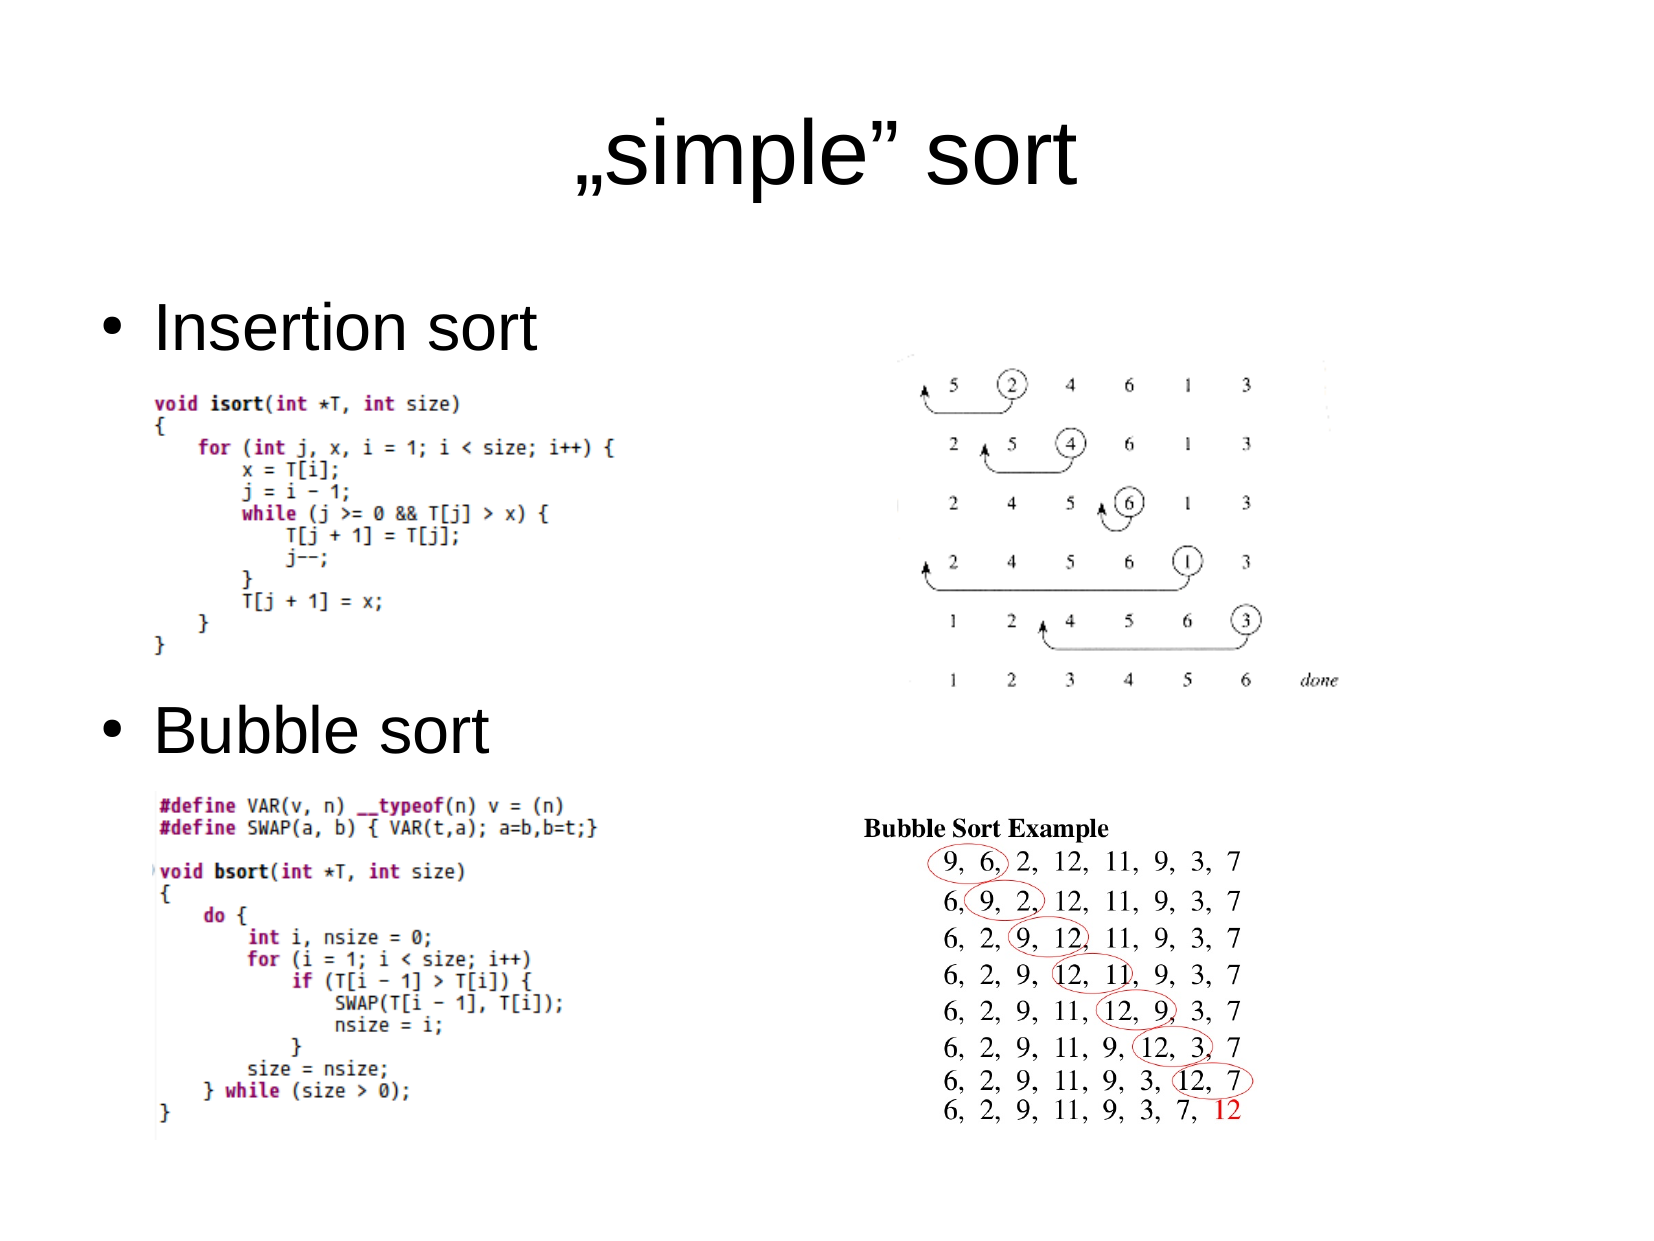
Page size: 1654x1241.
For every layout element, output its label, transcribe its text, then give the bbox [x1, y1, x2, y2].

picture [152, 791, 662, 1140]
list Insertion sort Bubble sort [82, 290, 1571, 1010]
title „simple” sort [82, 49, 1571, 257]
picture [862, 805, 1300, 1134]
picture [897, 342, 1367, 698]
picture [153, 389, 707, 674]
